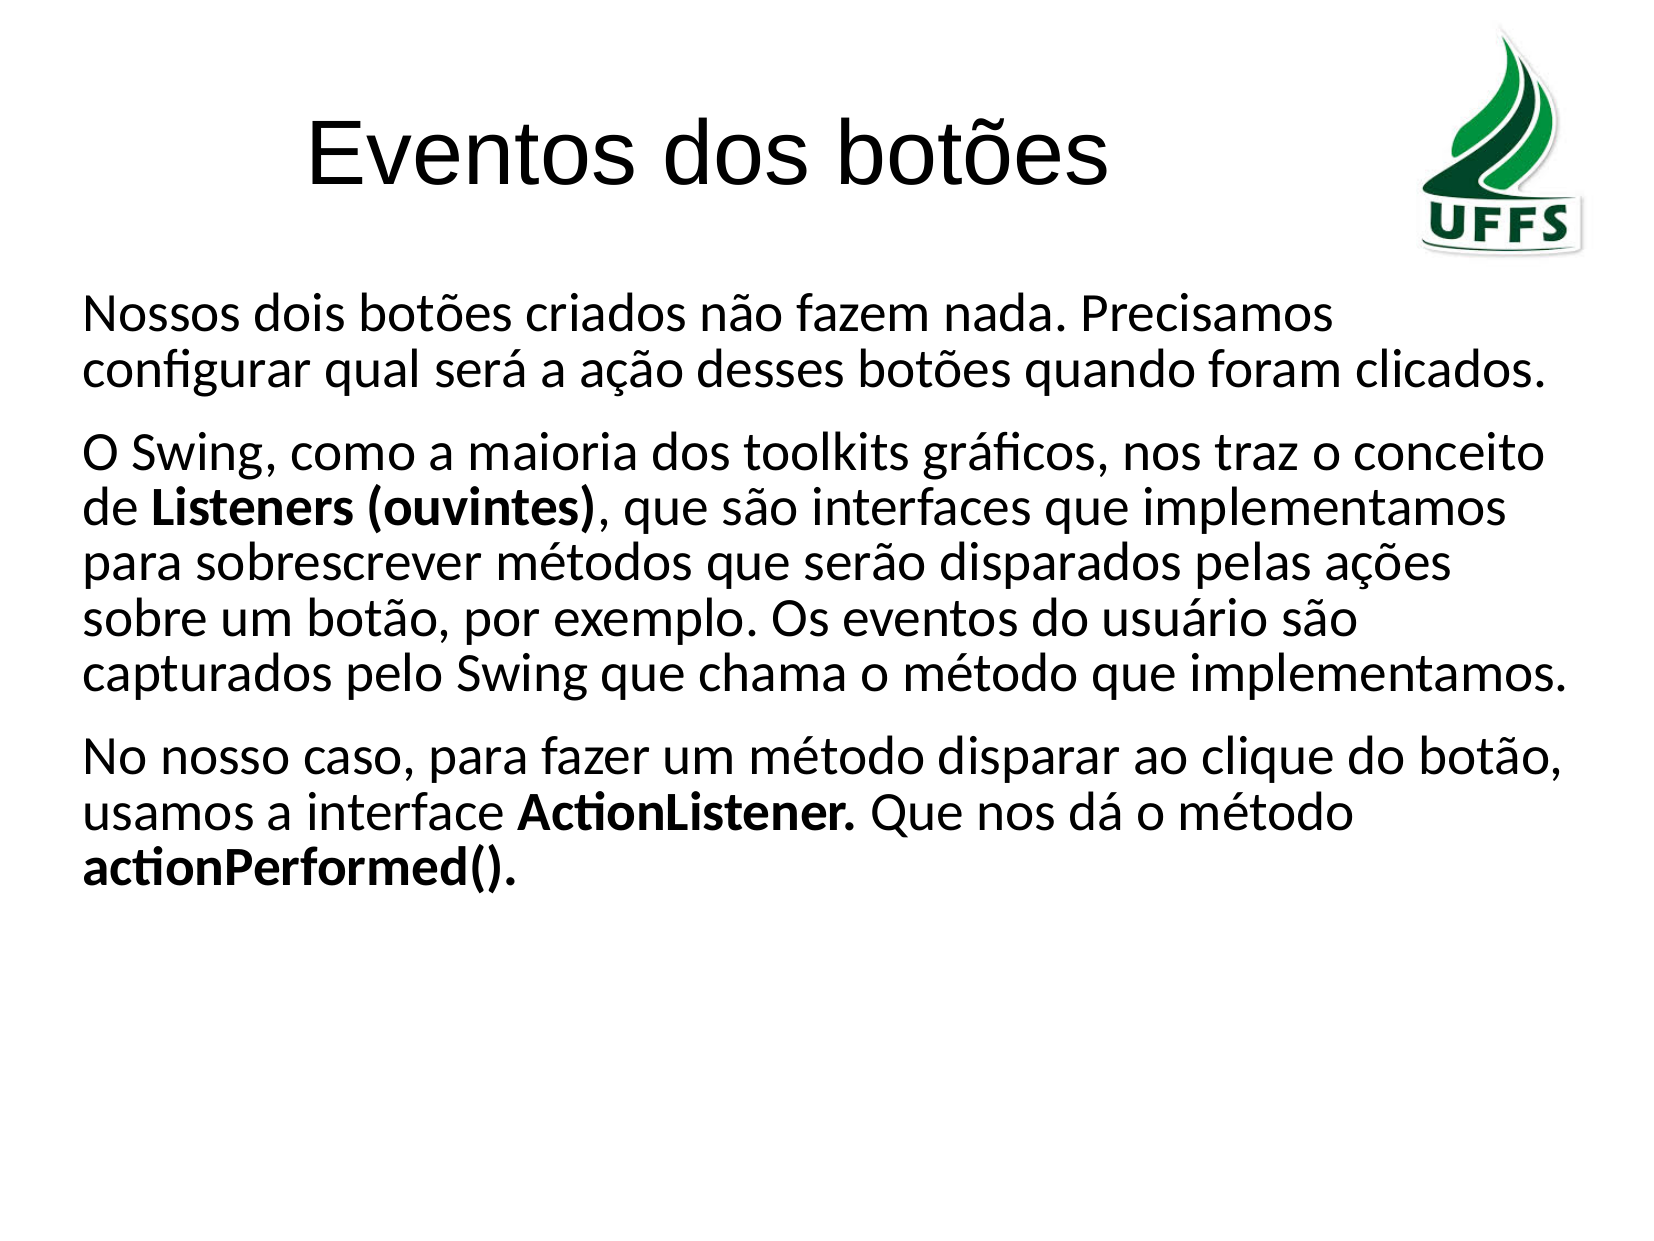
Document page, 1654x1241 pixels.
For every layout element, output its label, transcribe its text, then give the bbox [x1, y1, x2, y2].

title Eventos dos botões [82, 49, 1335, 257]
picture [1381, 20, 1624, 272]
list Nossos dois botões criados não fazem nada. Precisamos configurar qual será a ação desses botões quando foram clicados. O Swing, como a maioria dos toolkits gráficos, nos traz o conceito de Listeners (ouvintes), que são interfaces que implementamos para sobrescrever métodos que serão disparados pelas ações sobre um botão, por exemplo. Os eventos do usuário são capturados pelo Swing que chama o método que implementamos. No nosso caso, para fazer um método disparar ao clique do botão, usamos a interface ActionListener. Que nos dá o método actionPerformed(). [82, 290, 1571, 1010]
